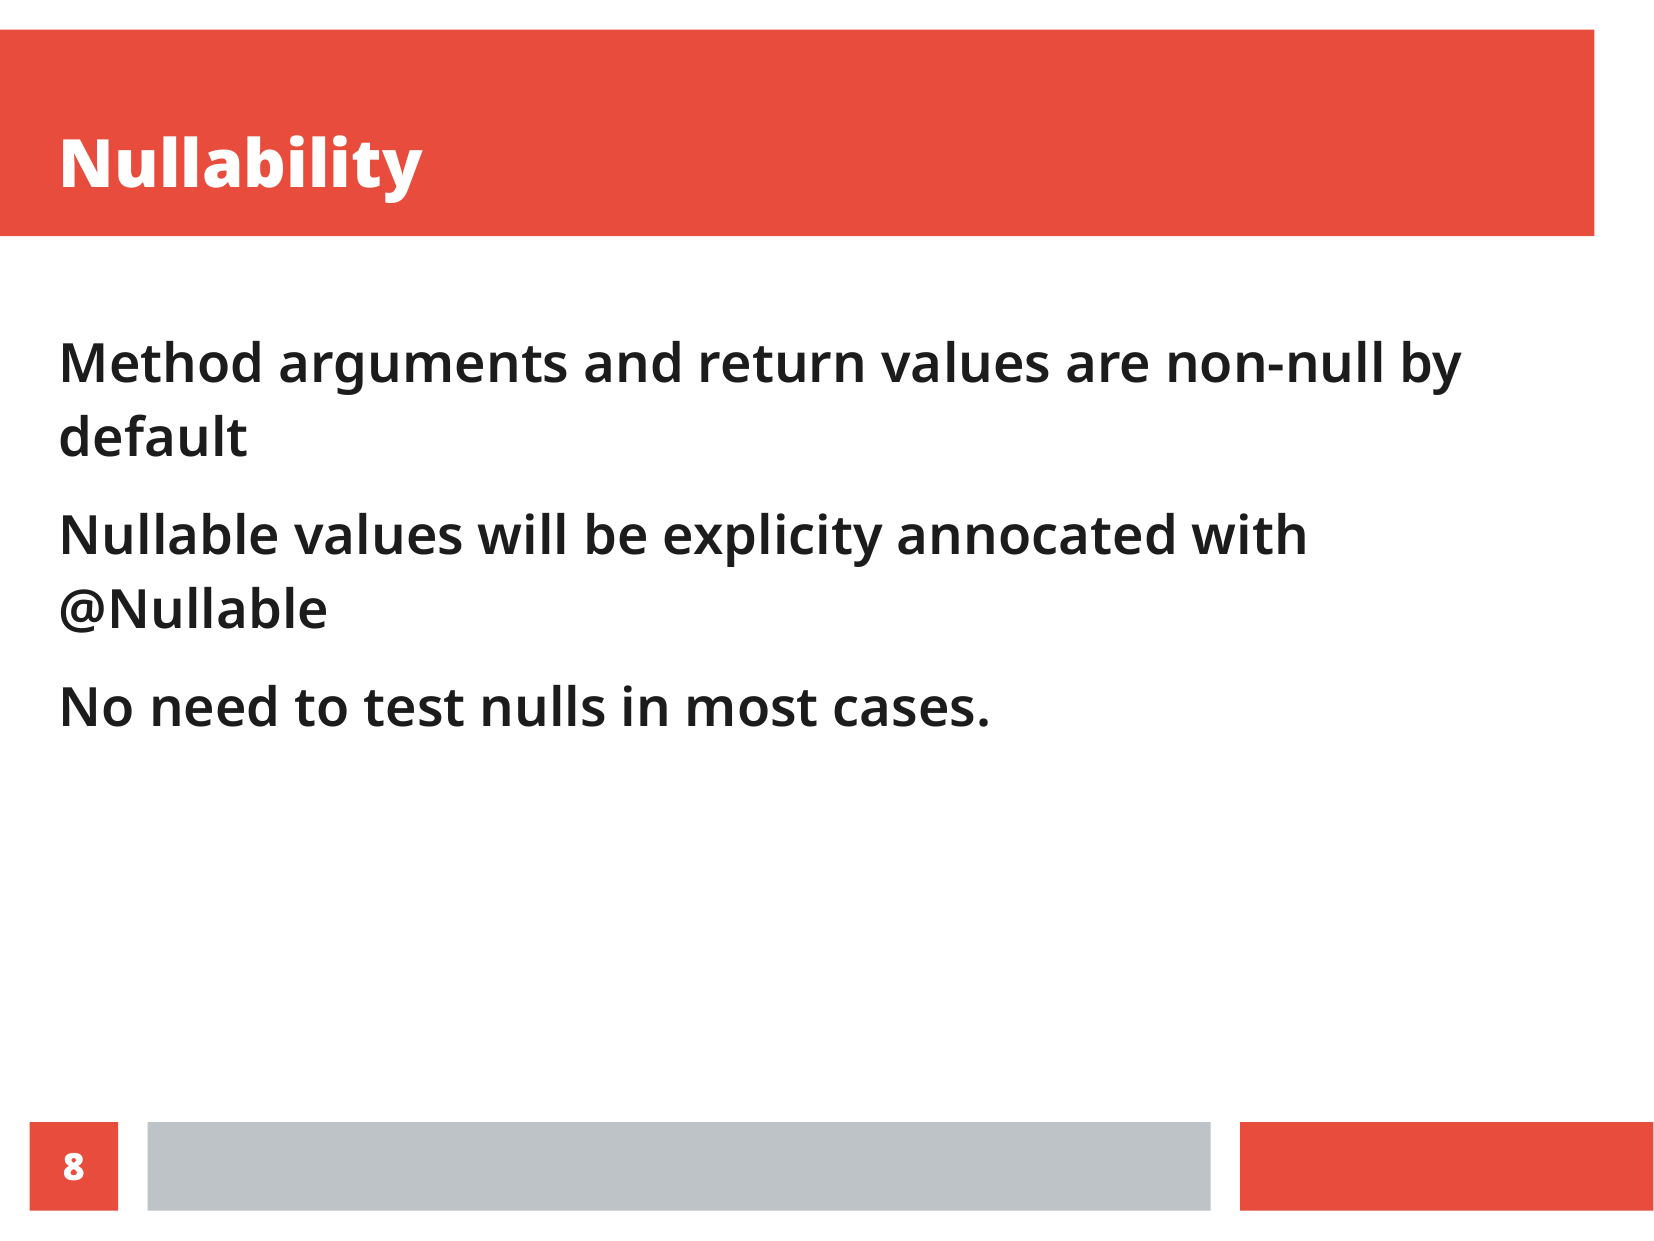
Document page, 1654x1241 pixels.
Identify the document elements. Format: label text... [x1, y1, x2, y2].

title Nullability [59, 59, 1595, 207]
list Method arguments and return values are non-null by default Nullable values will be explicity annocated with @Nullable No need to test nulls in most cases. [59, 324, 1565, 1093]
